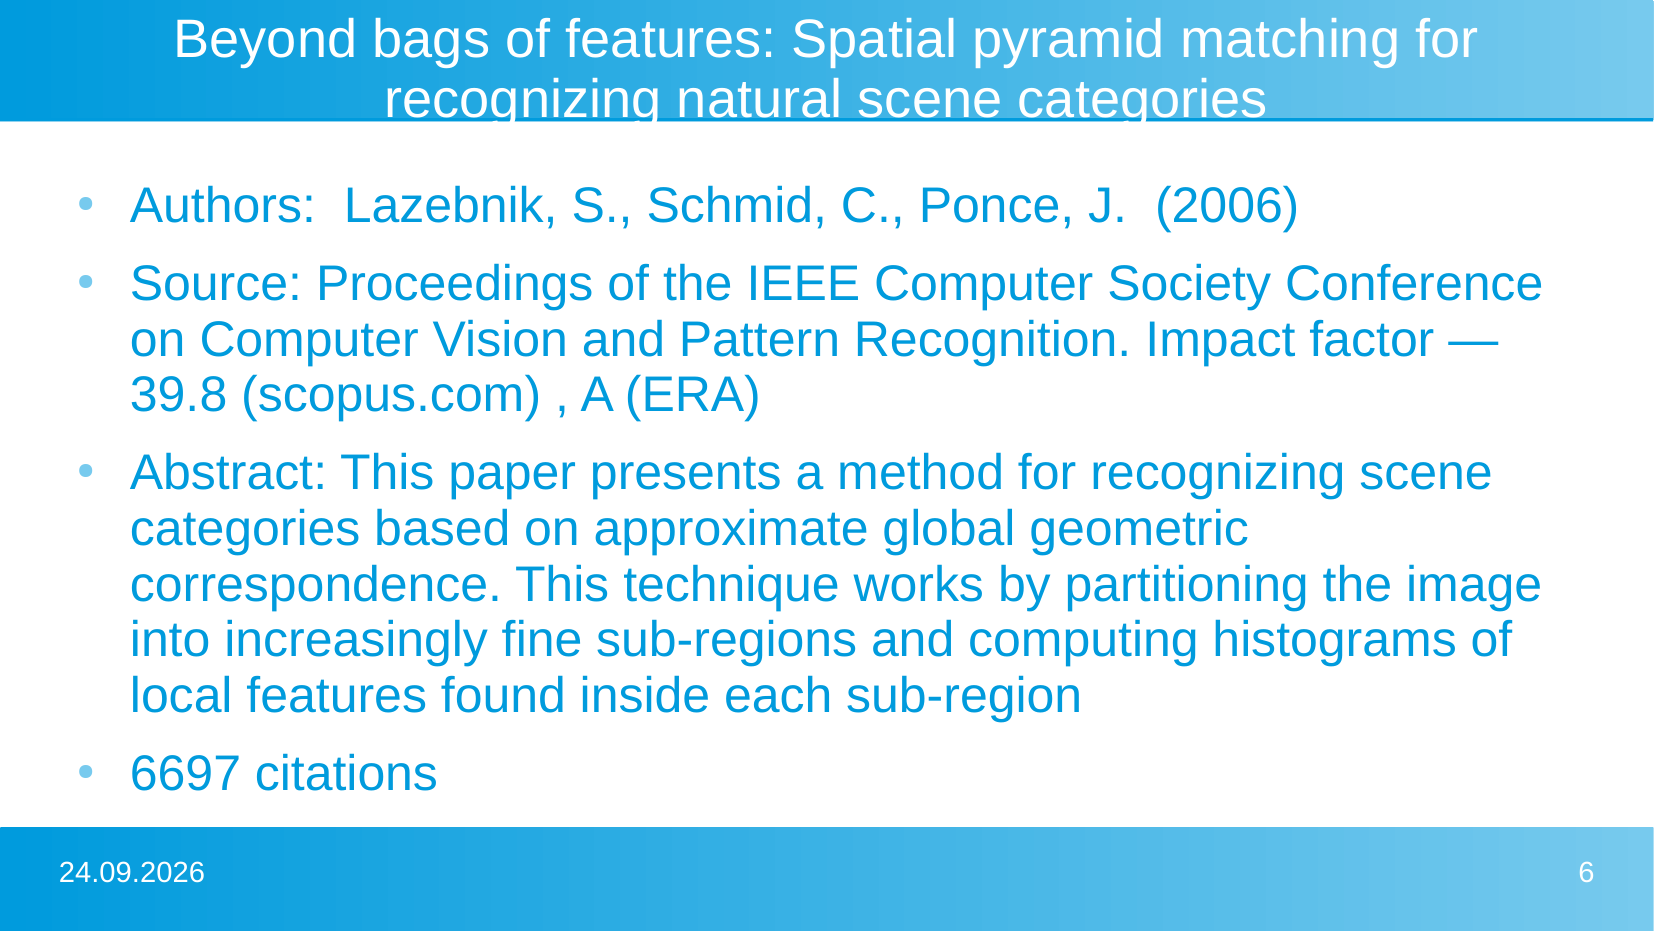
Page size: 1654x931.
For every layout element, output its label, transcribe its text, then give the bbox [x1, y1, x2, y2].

title Beyond bags of features: Spatial pyramid matching for recognizing natural scene categories [59, 8, 1595, 130]
list Authors: Lazebnik, S., Schmid, C., Ponce, J. (2006) Source: Proceedings of the IEEE Computer Society Conference on Computer Vision and Pattern Recognition. Impact factor — 39.8 (scopus.com) , A (ERA) Abstract: This paper presents a method for recognizing scene categories based on approximate global geometric correspondence. This technique works by partitioning the image into increasingly fine sub-regions and computing histograms of local features found inside each sub-region 6697 citations [59, 177, 1595, 768]
